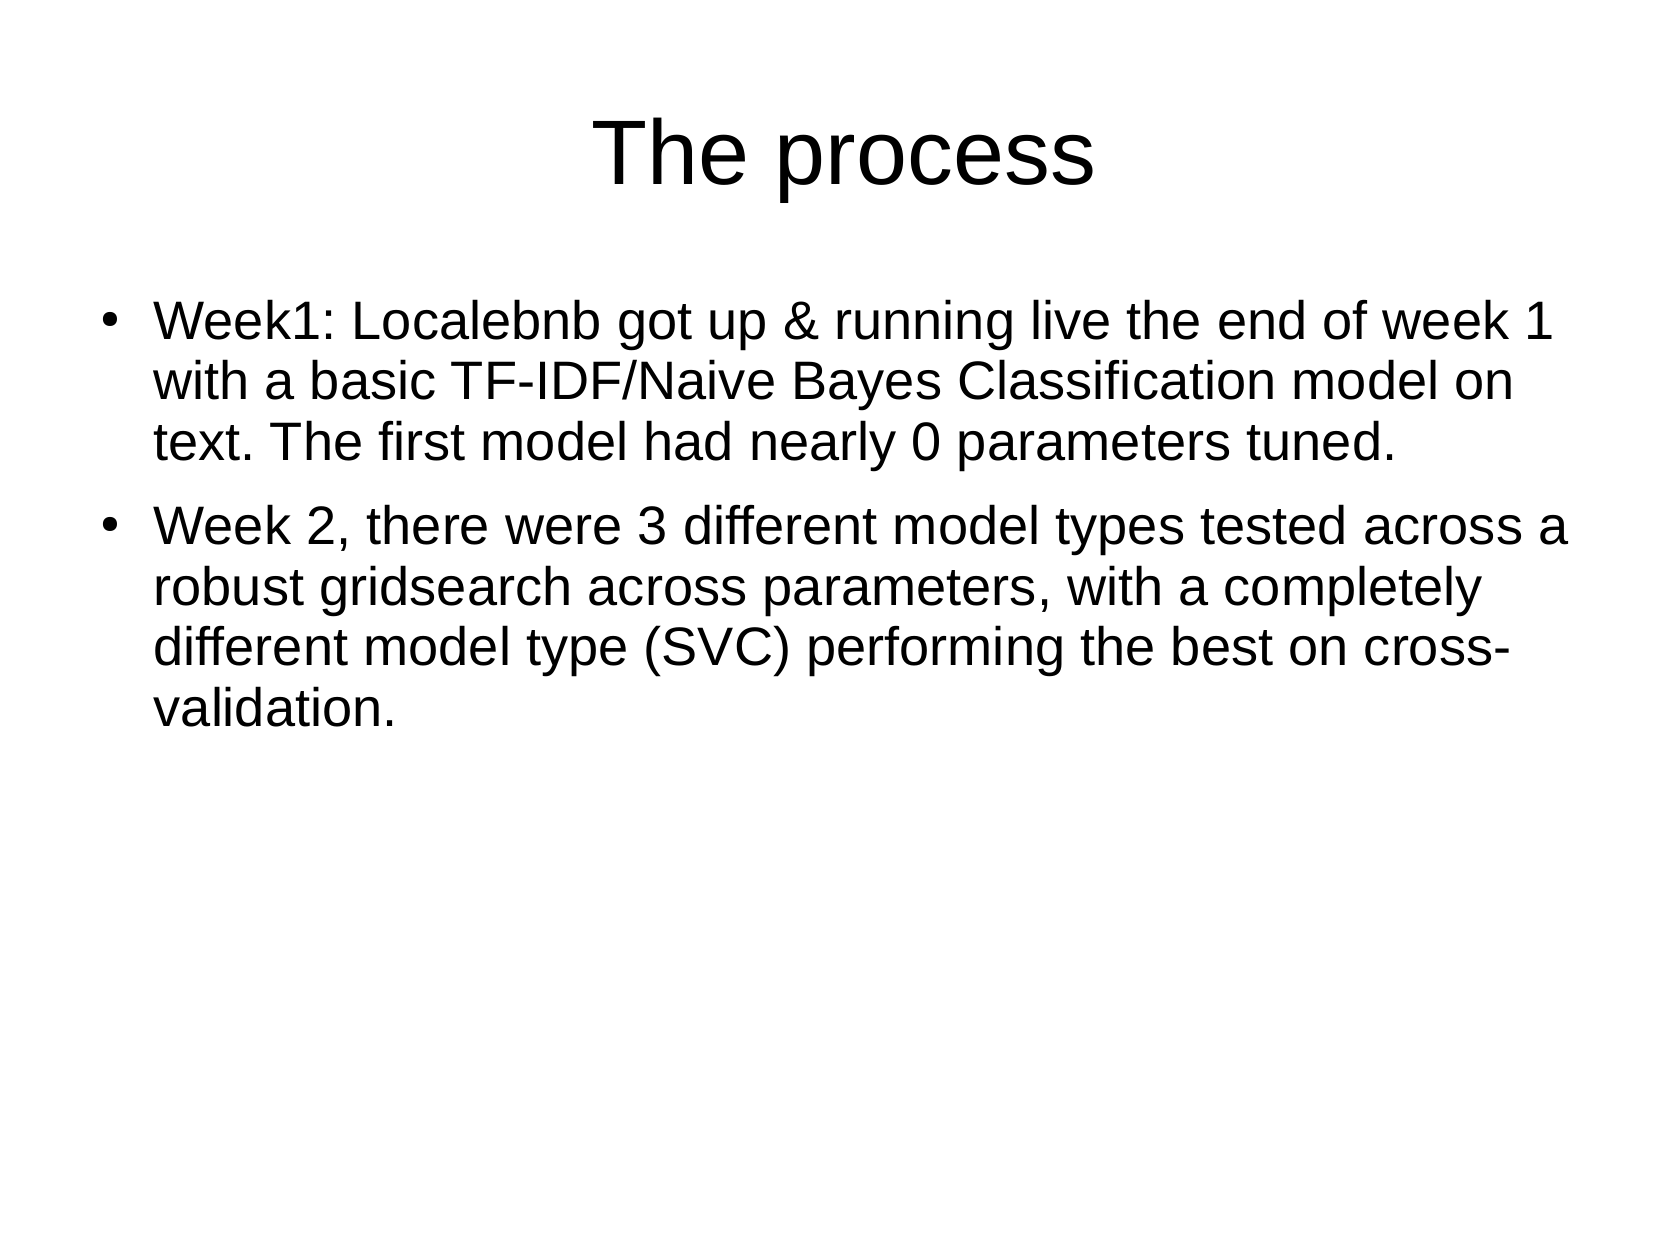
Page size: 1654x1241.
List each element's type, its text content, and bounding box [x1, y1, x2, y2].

list Week1: Localebnb got up & running live the end of week 1 with a basic TF-IDF/Naive Bayes Classification model on text. The first model had nearly 0 parameters tuned. Week 2, there were 3 different model types tested across a robust gridsearch across parameters, with a completely different model type (SVC) performing the best on cross-validation. [82, 290, 1571, 1010]
title The process [82, 49, 1571, 257]
